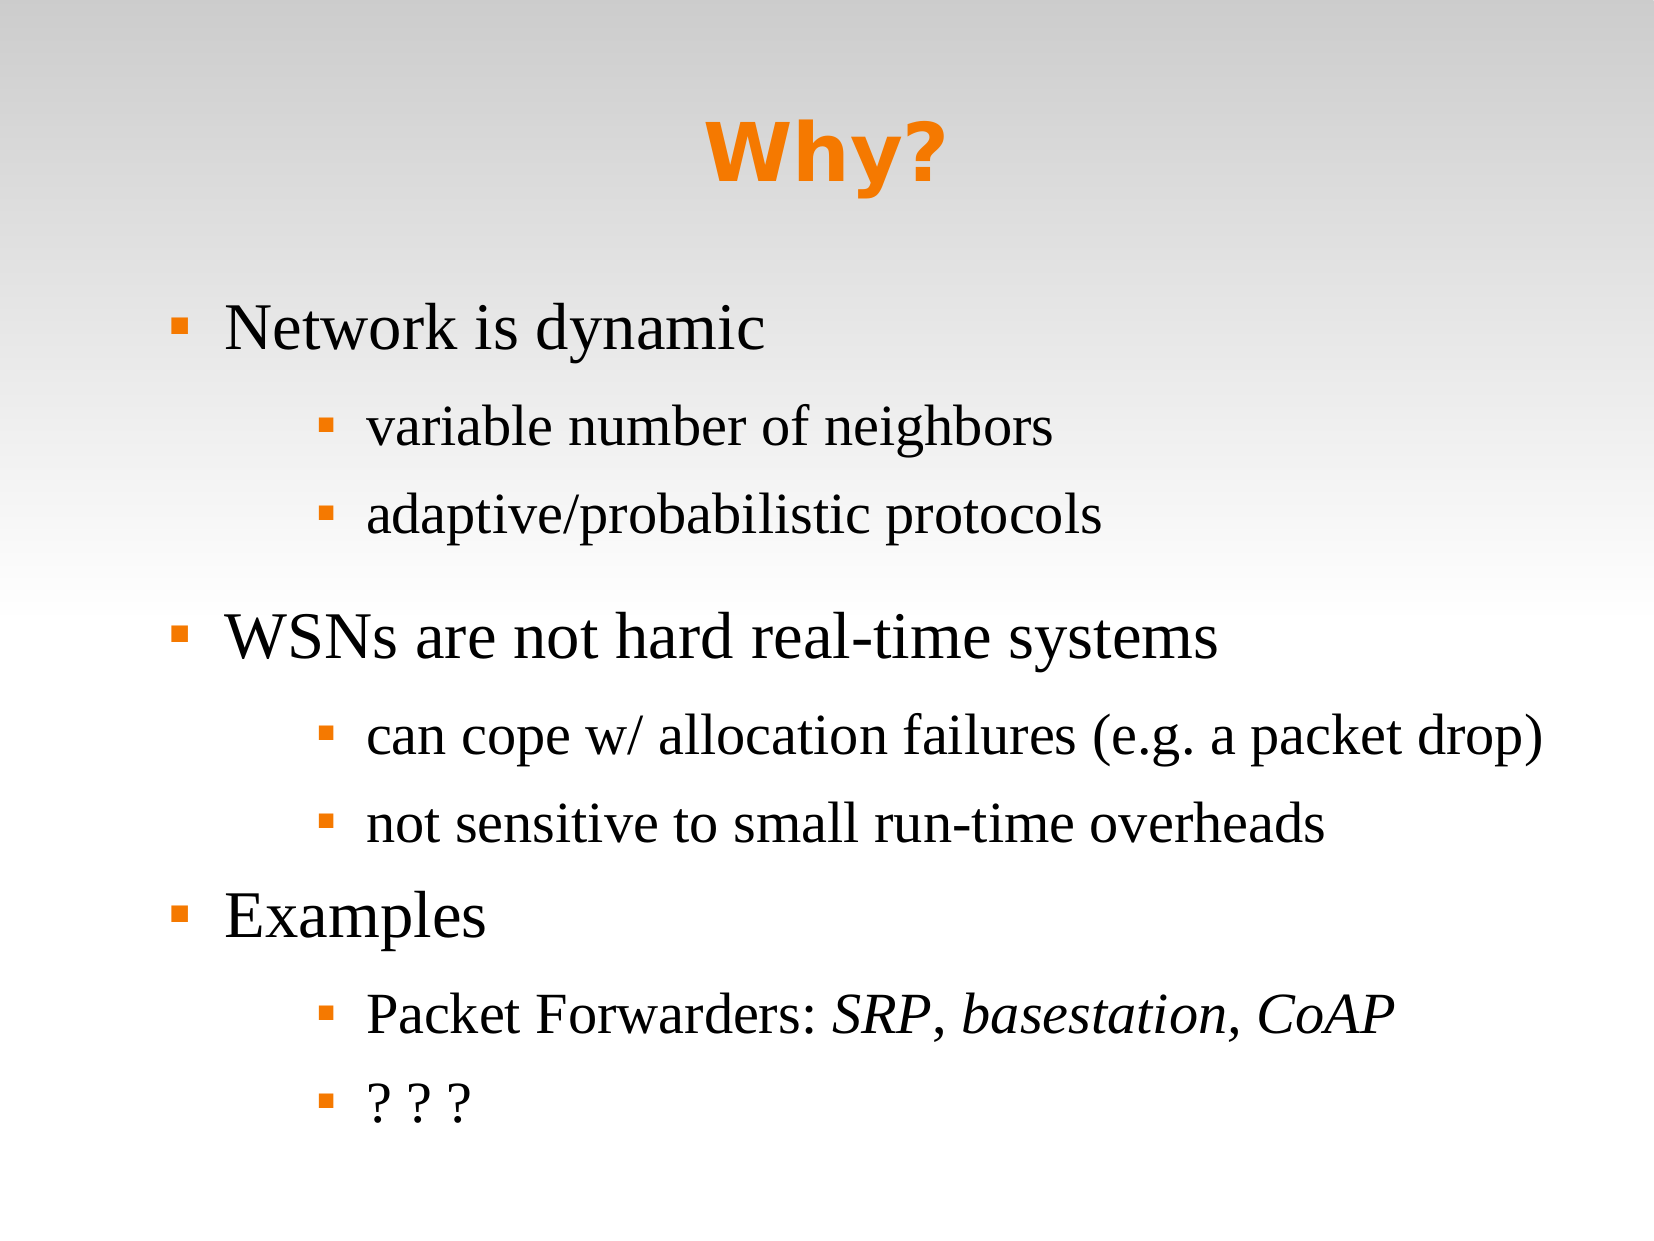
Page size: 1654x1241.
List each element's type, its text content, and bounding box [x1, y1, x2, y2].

list Network is dynamic variable number of neighbors adaptive/probabilistic protocols WSNs are not hard real-time systems can cope w/ allocation failures (e.g. a packet drop) not sensitive to small run-time overheads Examples Packet Forwarders: SRP, basestation, CoAP ? ? ? [82, 290, 1571, 1192]
title Why? [82, 49, 1571, 257]
